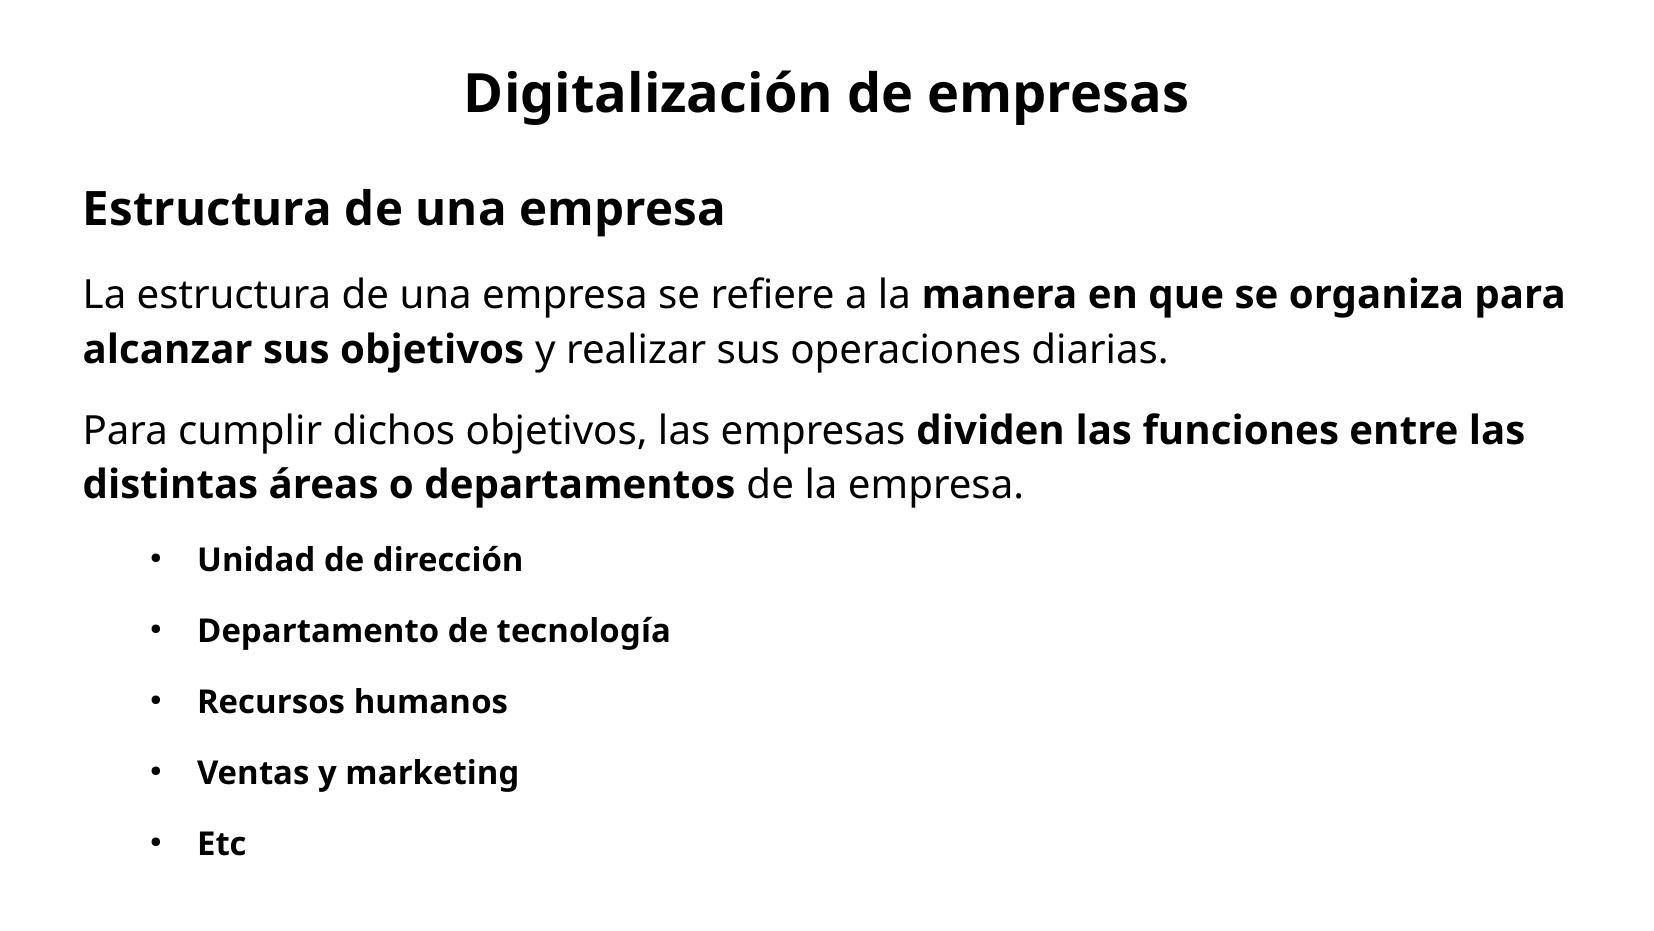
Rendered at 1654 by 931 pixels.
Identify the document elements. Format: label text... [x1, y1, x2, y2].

title Digitalización de empresas [82, 13, 1571, 169]
list Estructura de una empresa La estructura de una empresa se refiere a la manera en que se organiza para alcanzar sus objetivos y realizar sus operaciones diarias. Para cumplir dichos objetivos, las empresas dividen las funciones entre las distintas áreas o departamentos de la empresa. Unidad de dirección Departamento de tecnología Recursos humanos Ventas y marketing Etc [82, 174, 1571, 869]
